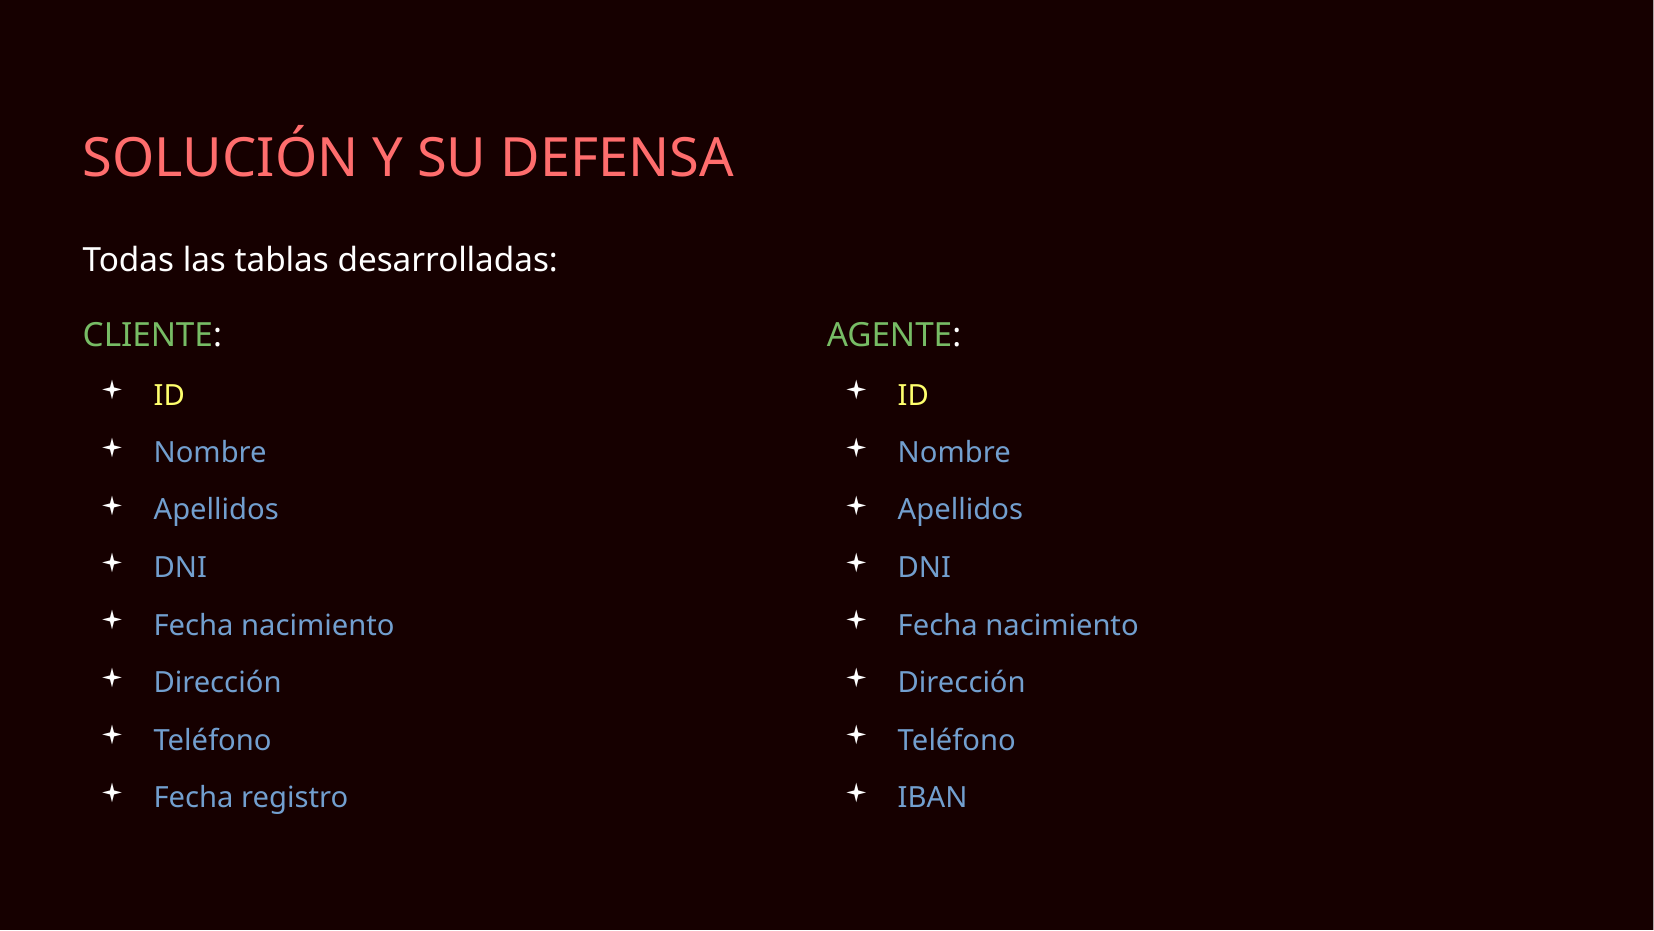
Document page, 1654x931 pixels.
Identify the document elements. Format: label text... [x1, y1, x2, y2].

list Todas las tablas desarrolladas: CLIENTE: ID Nombre Apellidos DNI Fecha nacimiento Dirección Teléfono Fecha registro [82, 236, 826, 857]
list AGENTE: ID Nombre Apellidos DNI Fecha nacimiento Dirección Teléfono IBAN [826, 236, 1571, 857]
title SOLUCIÓN Y SU DEFENSA [82, 37, 1571, 193]
